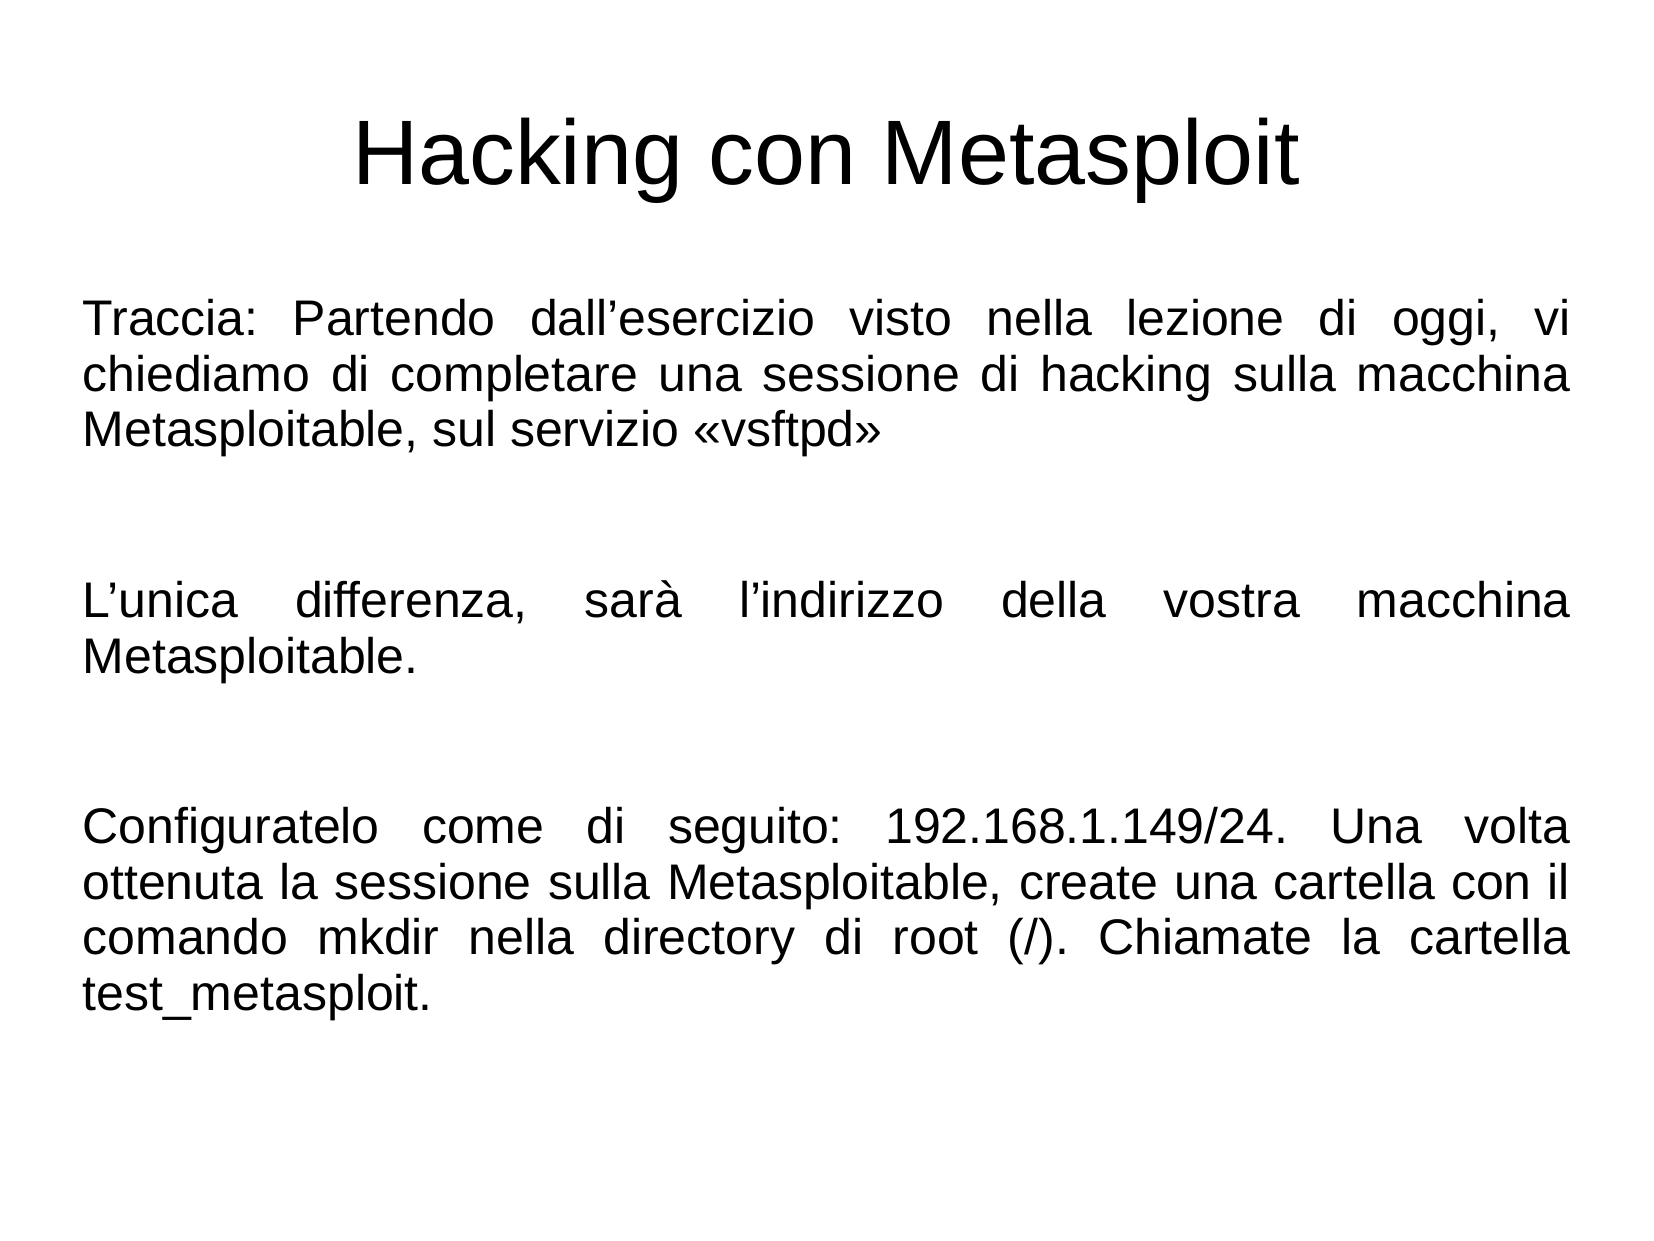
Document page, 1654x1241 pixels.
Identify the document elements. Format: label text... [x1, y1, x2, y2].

title Hacking con Metasploit [82, 49, 1571, 257]
list Traccia: Partendo dall’esercizio visto nella lezione di oggi, vi chiediamo di completare una sessione di hacking sulla macchina Metasploitable, sul servizio «vsftpd» L’unica differenza, sarà l’indirizzo della vostra macchina Metasploitable. Configuratelo come di seguito: 192.168.1.149/24. Una volta ottenuta la sessione sulla Metasploitable, create una cartella con il comando mkdir nella directory di root (/). Chiamate la cartella test_metasploit. [82, 290, 1571, 1109]
